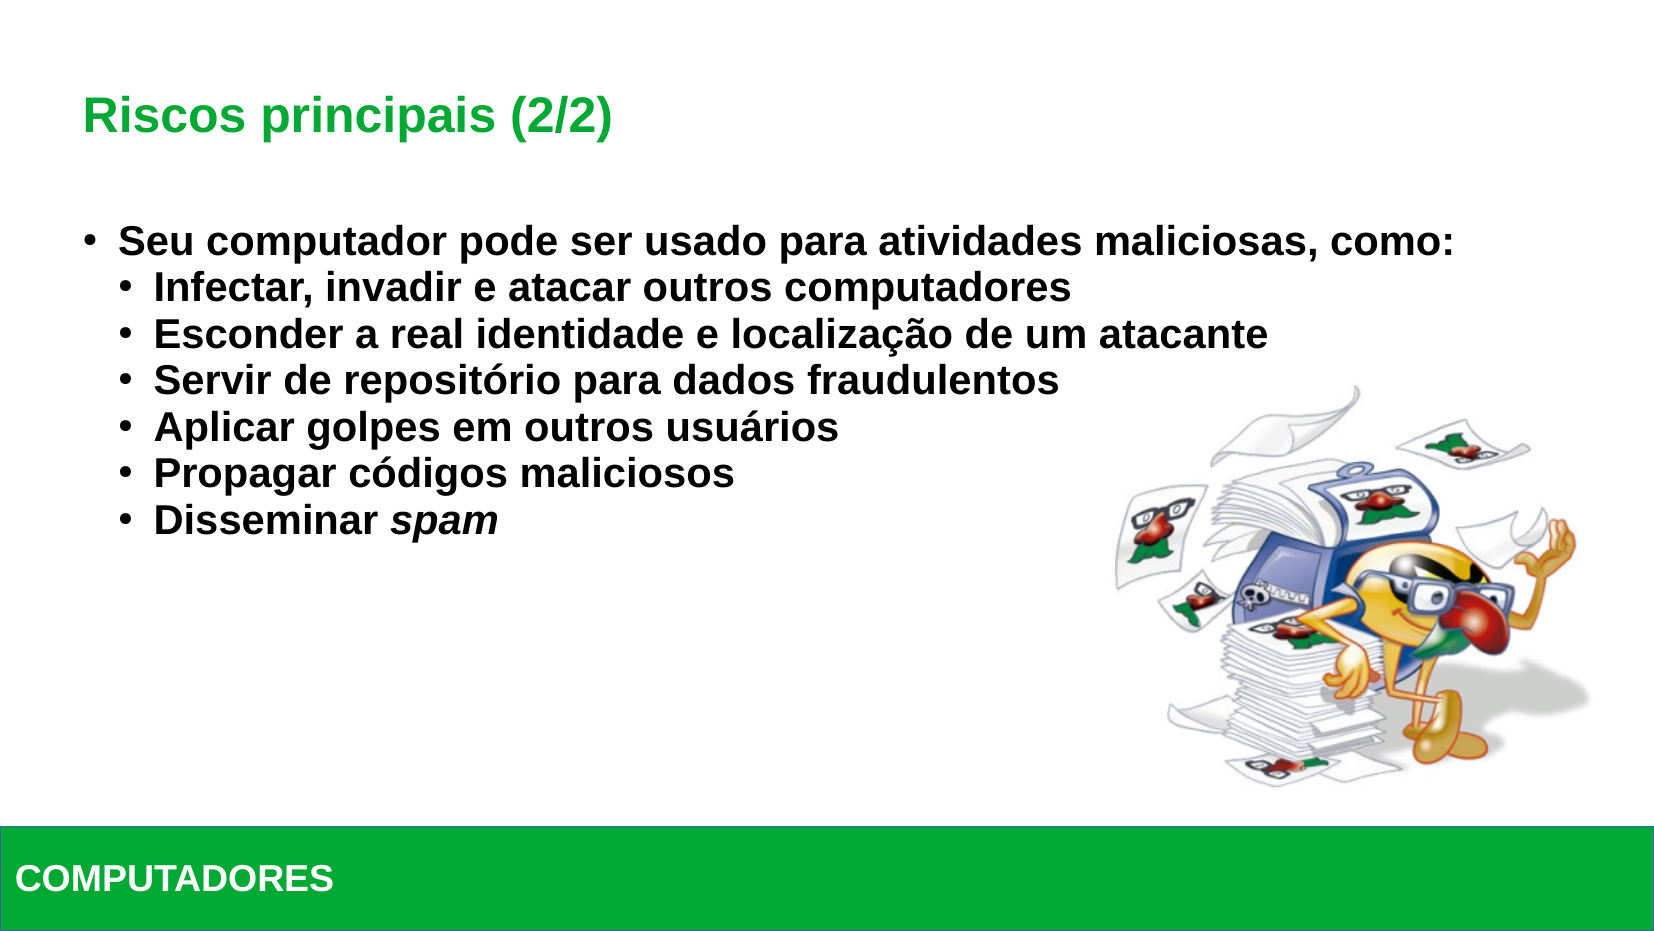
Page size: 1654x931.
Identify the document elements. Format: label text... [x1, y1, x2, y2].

picture [1091, 383, 1617, 798]
text_box COMPUTADORES [0, 826, 1654, 931]
subtitle Seu computador pode ser usado para atividades maliciosas, como: Infectar, invadir e atacar outros computadores Esconder a real identidade e localização de um atacante Servir de repositório para dados fraudulentos Aplicar golpes em outros usuários Propagar códigos maliciosos Disseminar spam [82, 217, 1571, 544]
title Riscos principais (2/2) [82, 37, 1571, 193]
